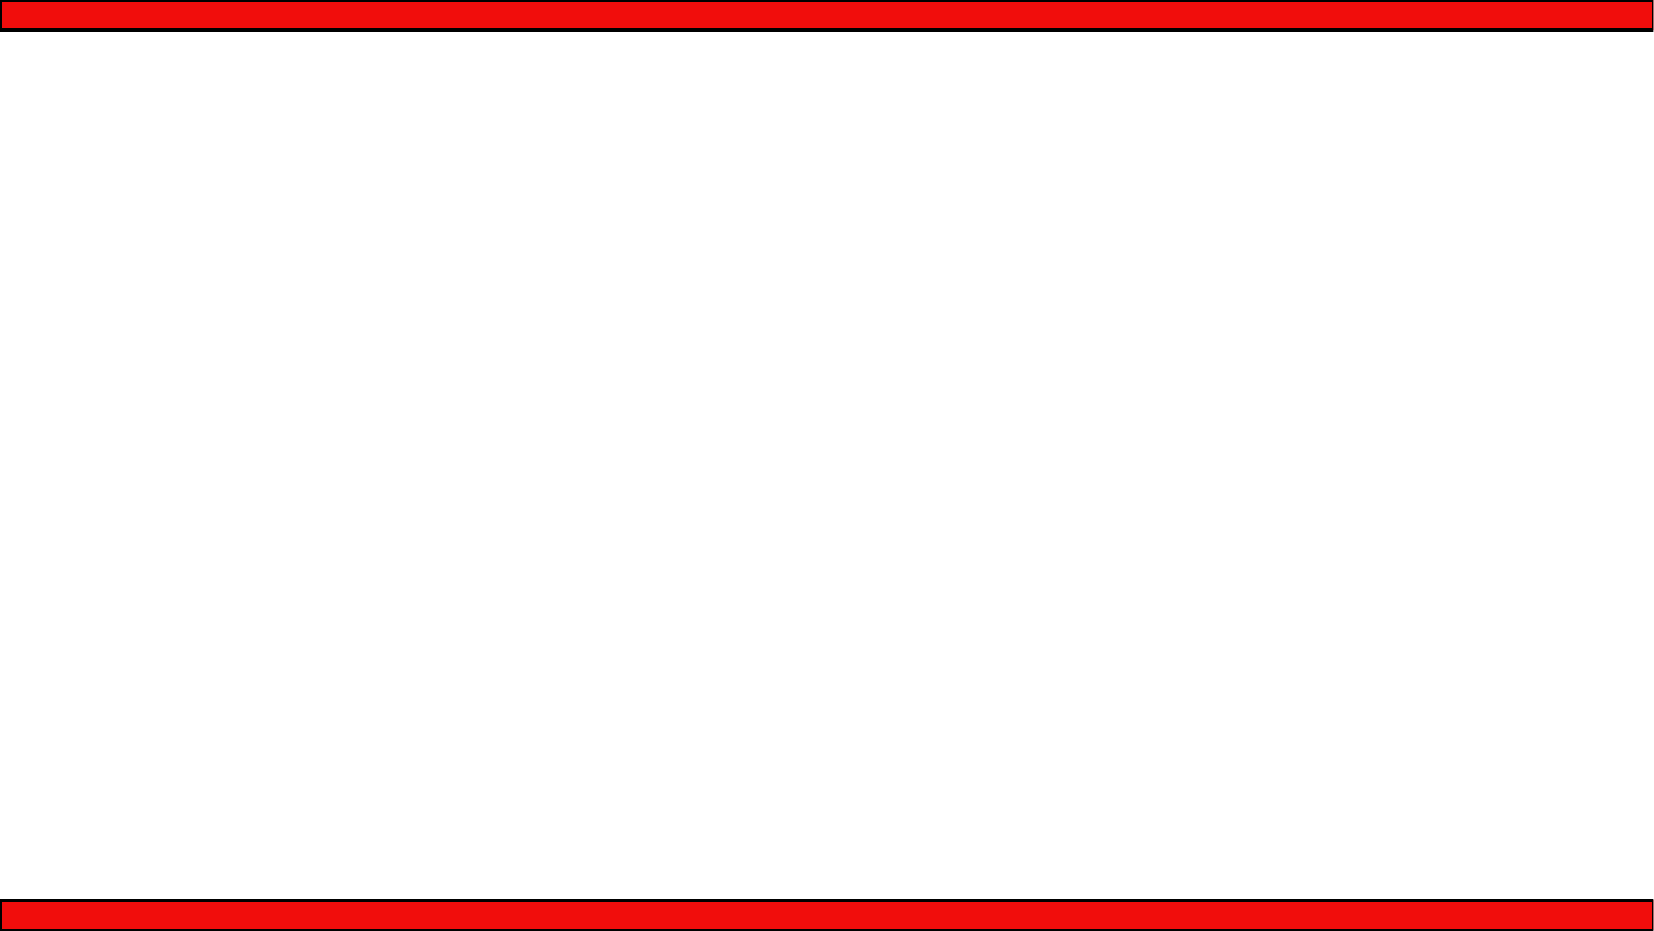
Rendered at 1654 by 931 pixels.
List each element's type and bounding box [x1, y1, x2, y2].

text_box [0, 900, 1654, 931]
text_box [0, 0, 1654, 31]
